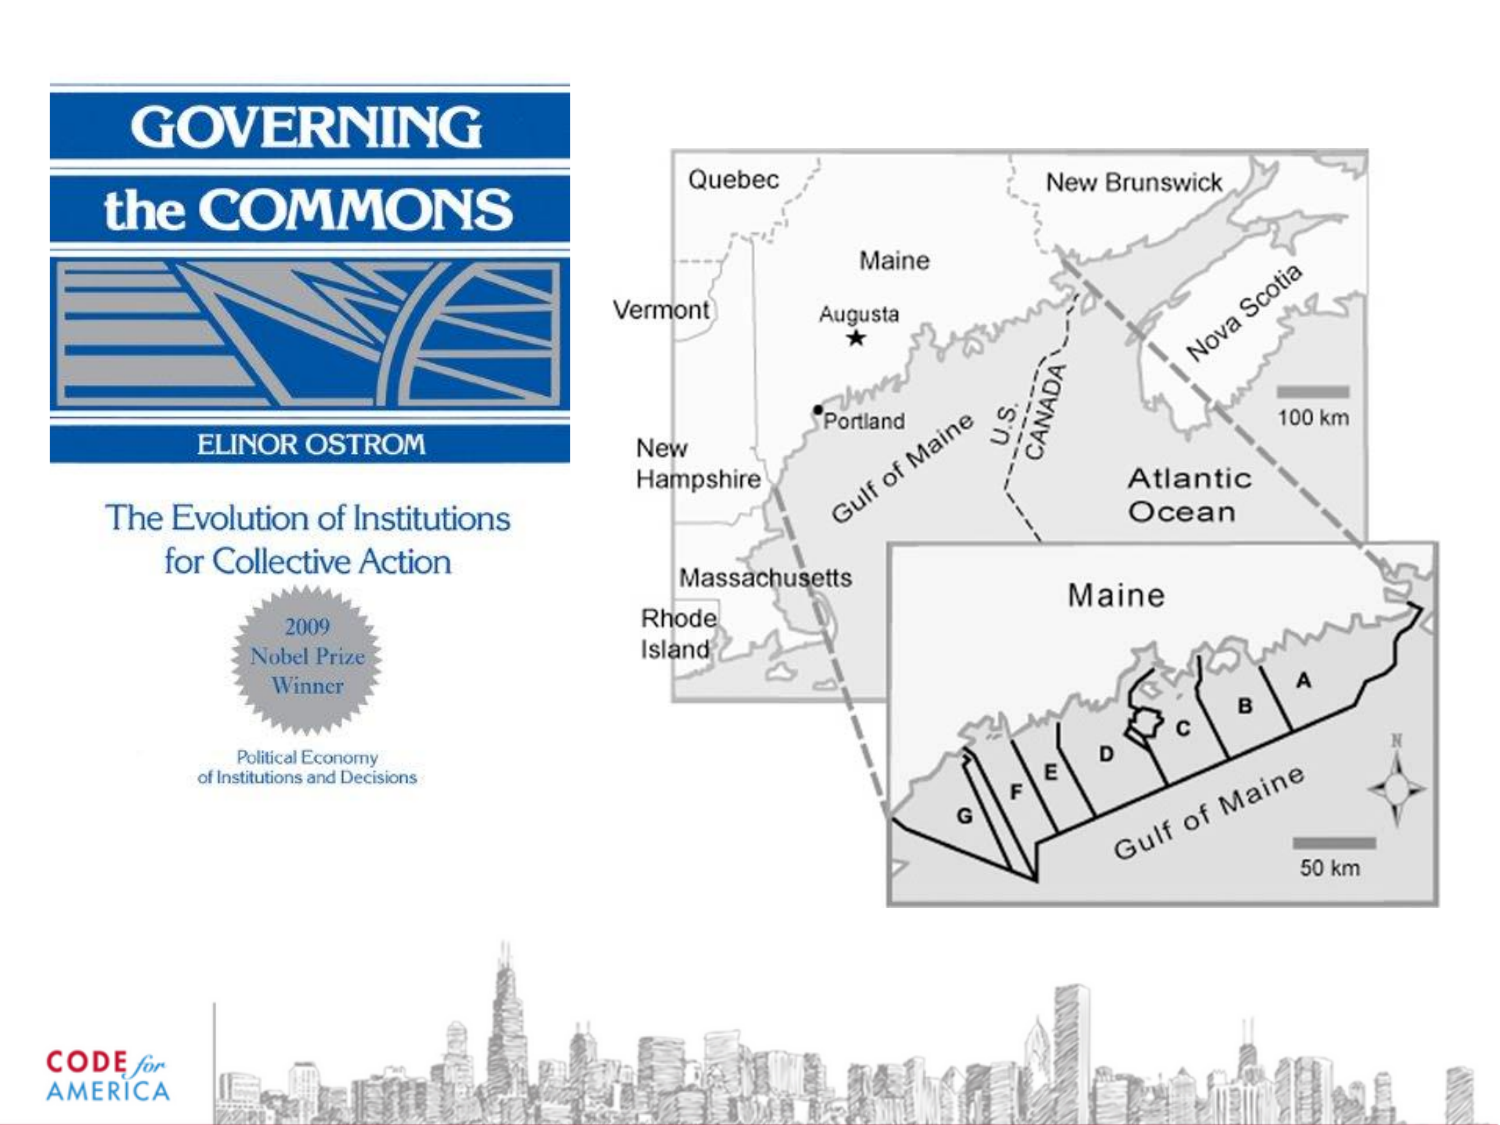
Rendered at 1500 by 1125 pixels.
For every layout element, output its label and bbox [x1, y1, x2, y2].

text_box [49, 49, 571, 832]
text_box [0, 933, 1500, 1125]
text_box [612, 148, 1441, 908]
